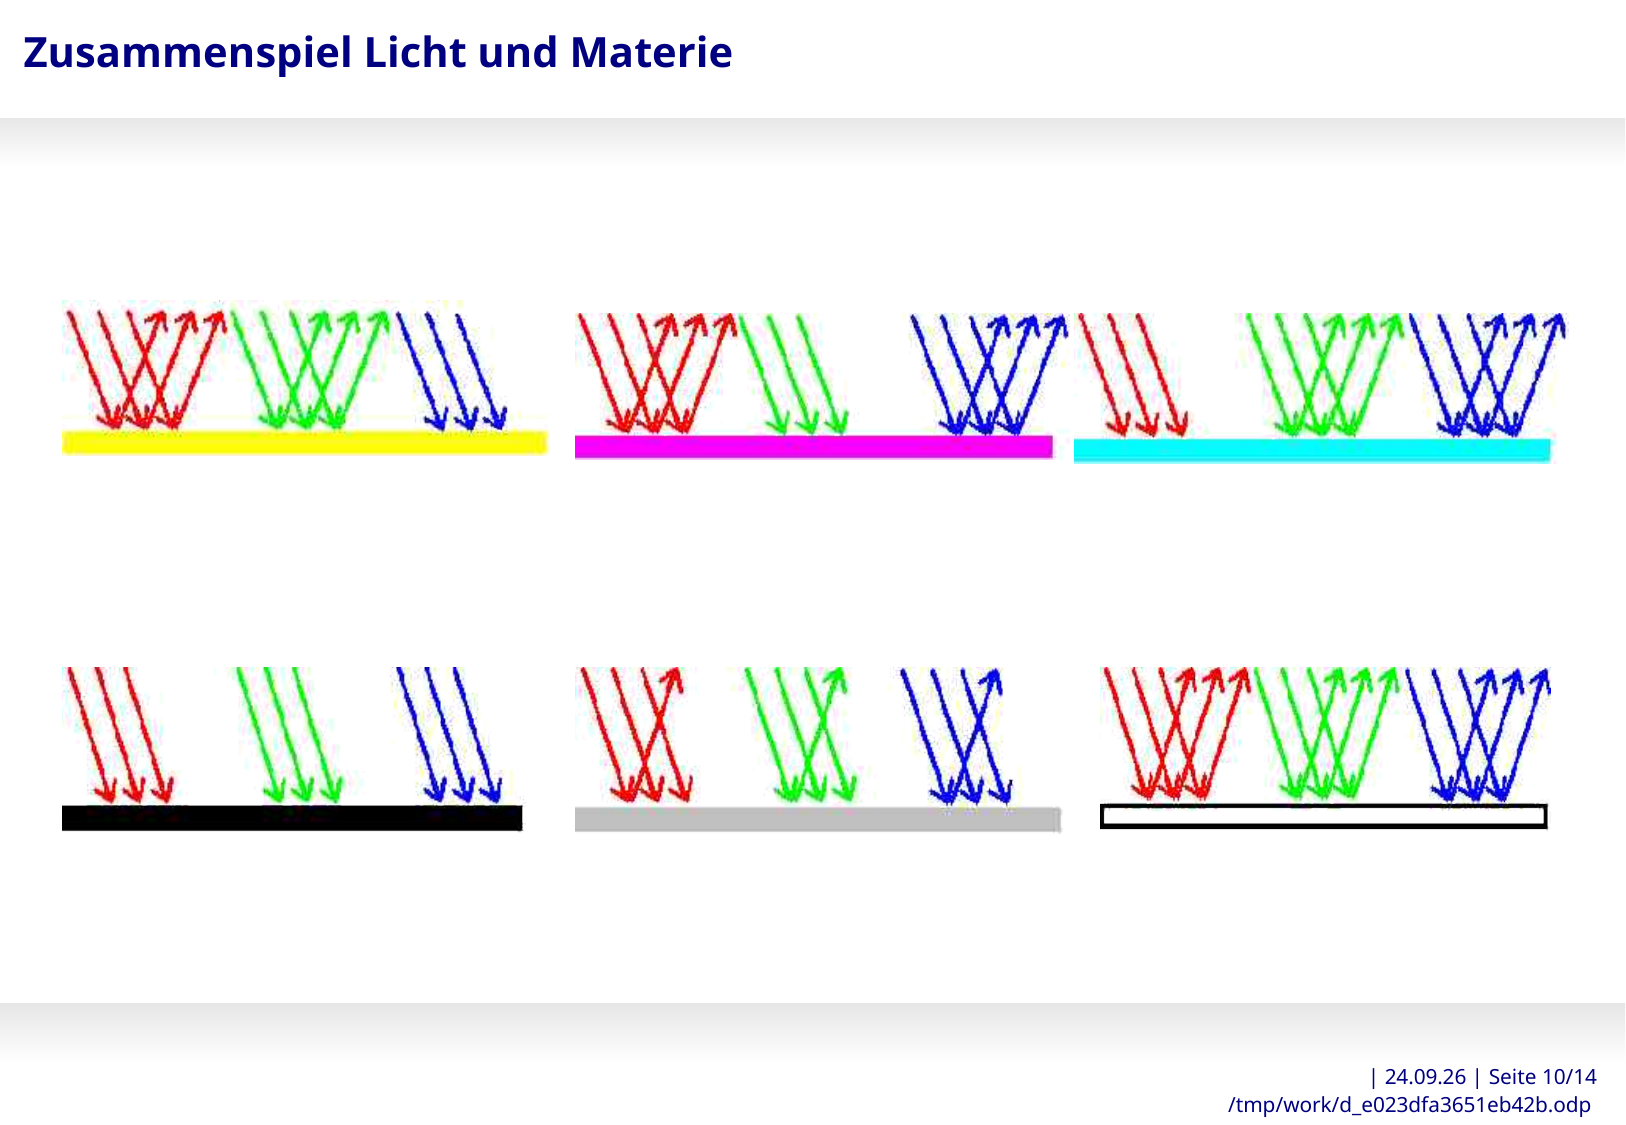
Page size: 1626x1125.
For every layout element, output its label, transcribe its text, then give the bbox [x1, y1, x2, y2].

picture [575, 313, 1070, 460]
picture [62, 300, 550, 456]
picture [1074, 313, 1569, 464]
title Zusammenspiel Licht und Materie [23, 11, 1600, 130]
picture [1100, 667, 1551, 831]
picture [62, 667, 526, 833]
picture [575, 667, 1063, 834]
